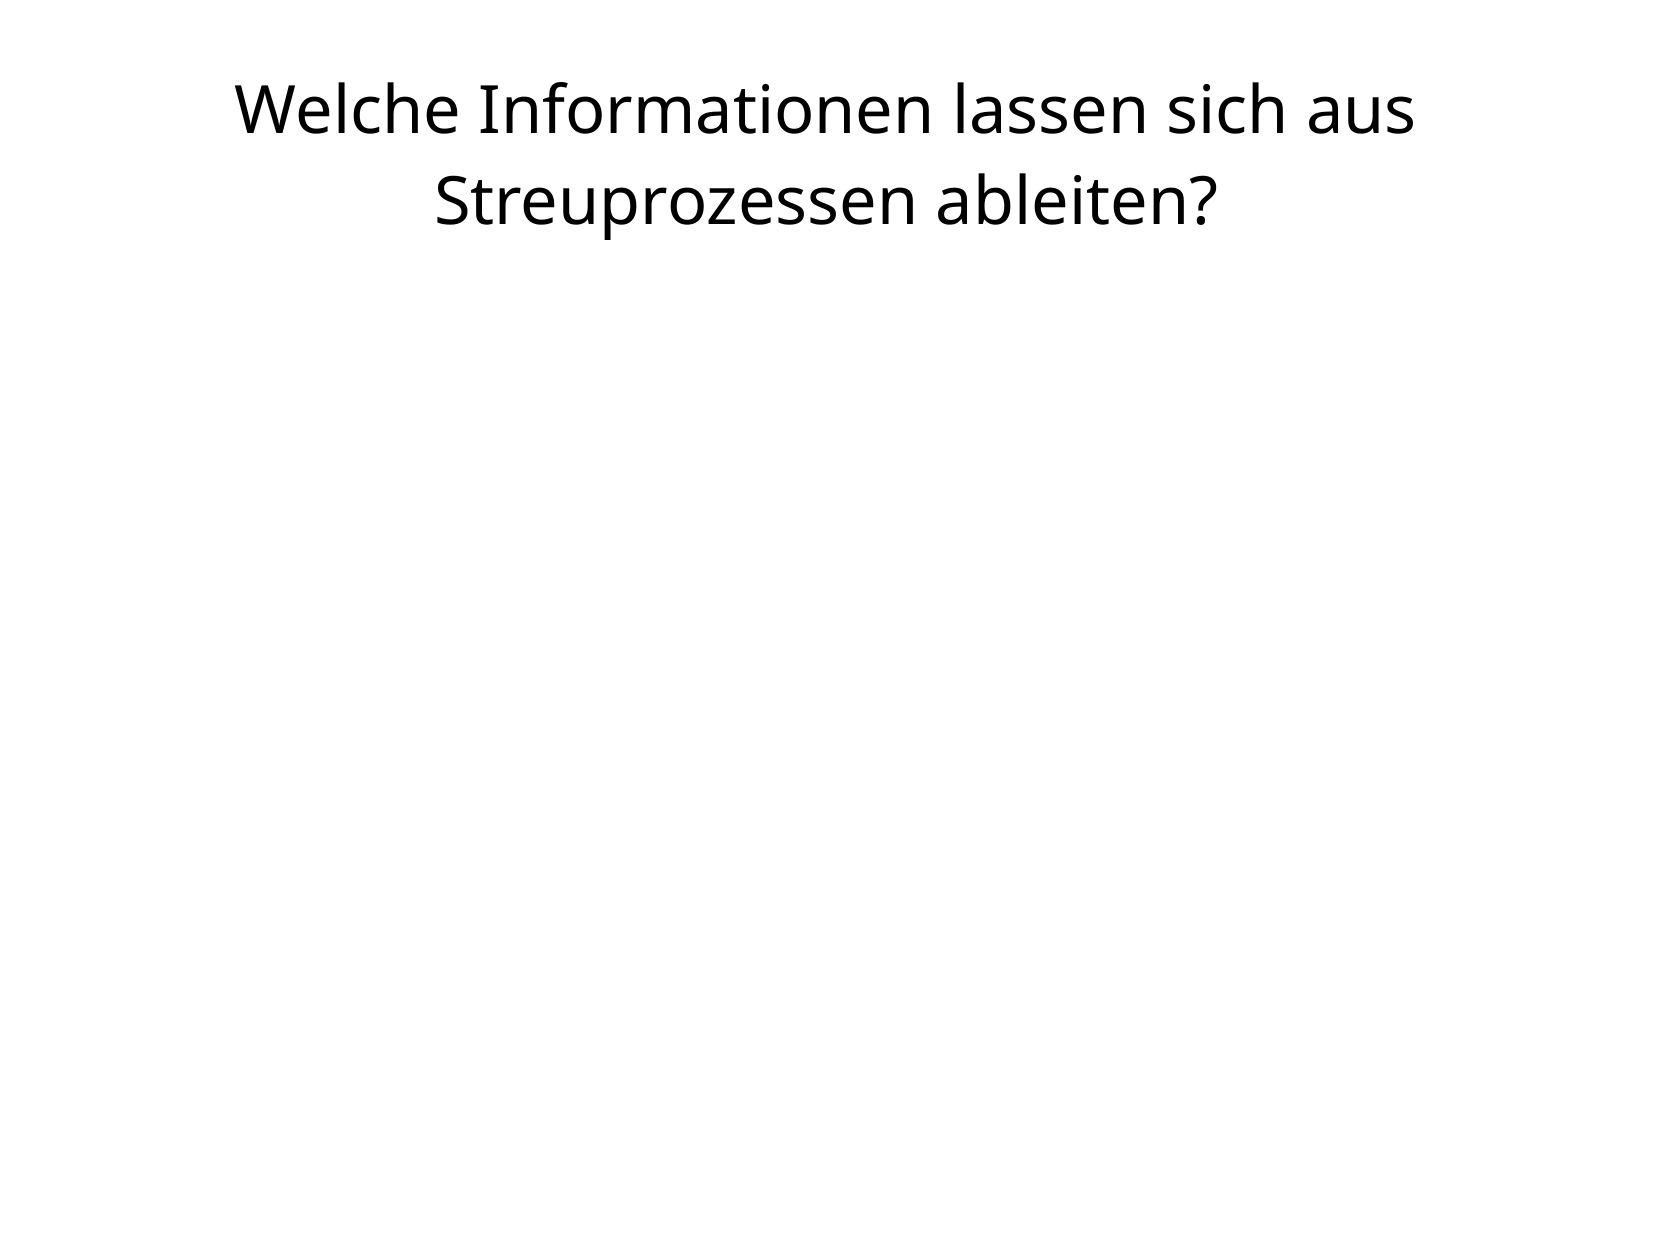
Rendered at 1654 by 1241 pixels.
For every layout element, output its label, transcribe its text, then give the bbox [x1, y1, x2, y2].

title Welche Informationen lassen sich aus Streuprozessen ableiten? [82, 49, 1571, 257]
